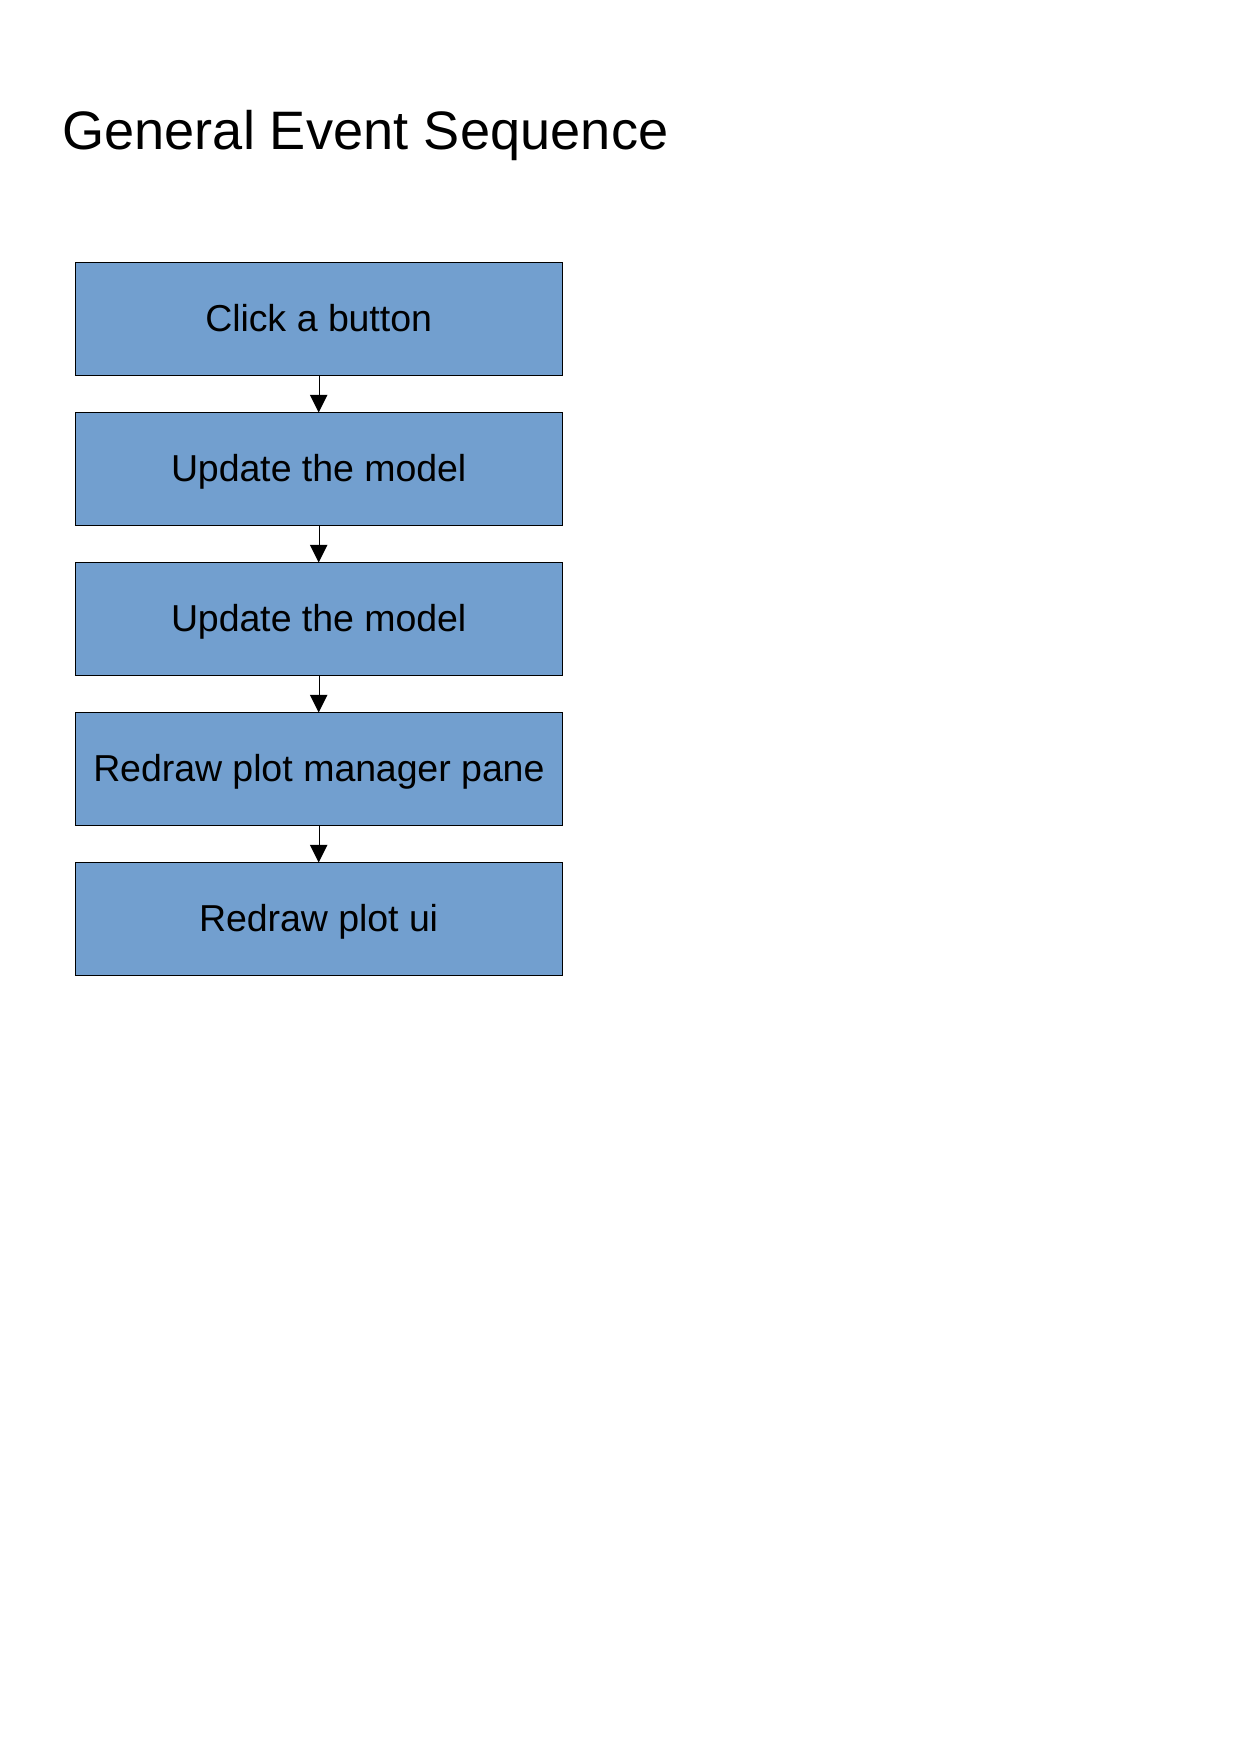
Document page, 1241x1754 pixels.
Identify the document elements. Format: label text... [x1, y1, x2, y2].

text_box Click a button [75, 262, 563, 376]
text_box Update the model [75, 412, 563, 526]
text_box Redraw plot manager pane [75, 712, 563, 826]
text_box Update the model [75, 562, 563, 676]
title General Event Sequence [62, 69, 1179, 193]
text_box Redraw plot ui [75, 862, 563, 976]
